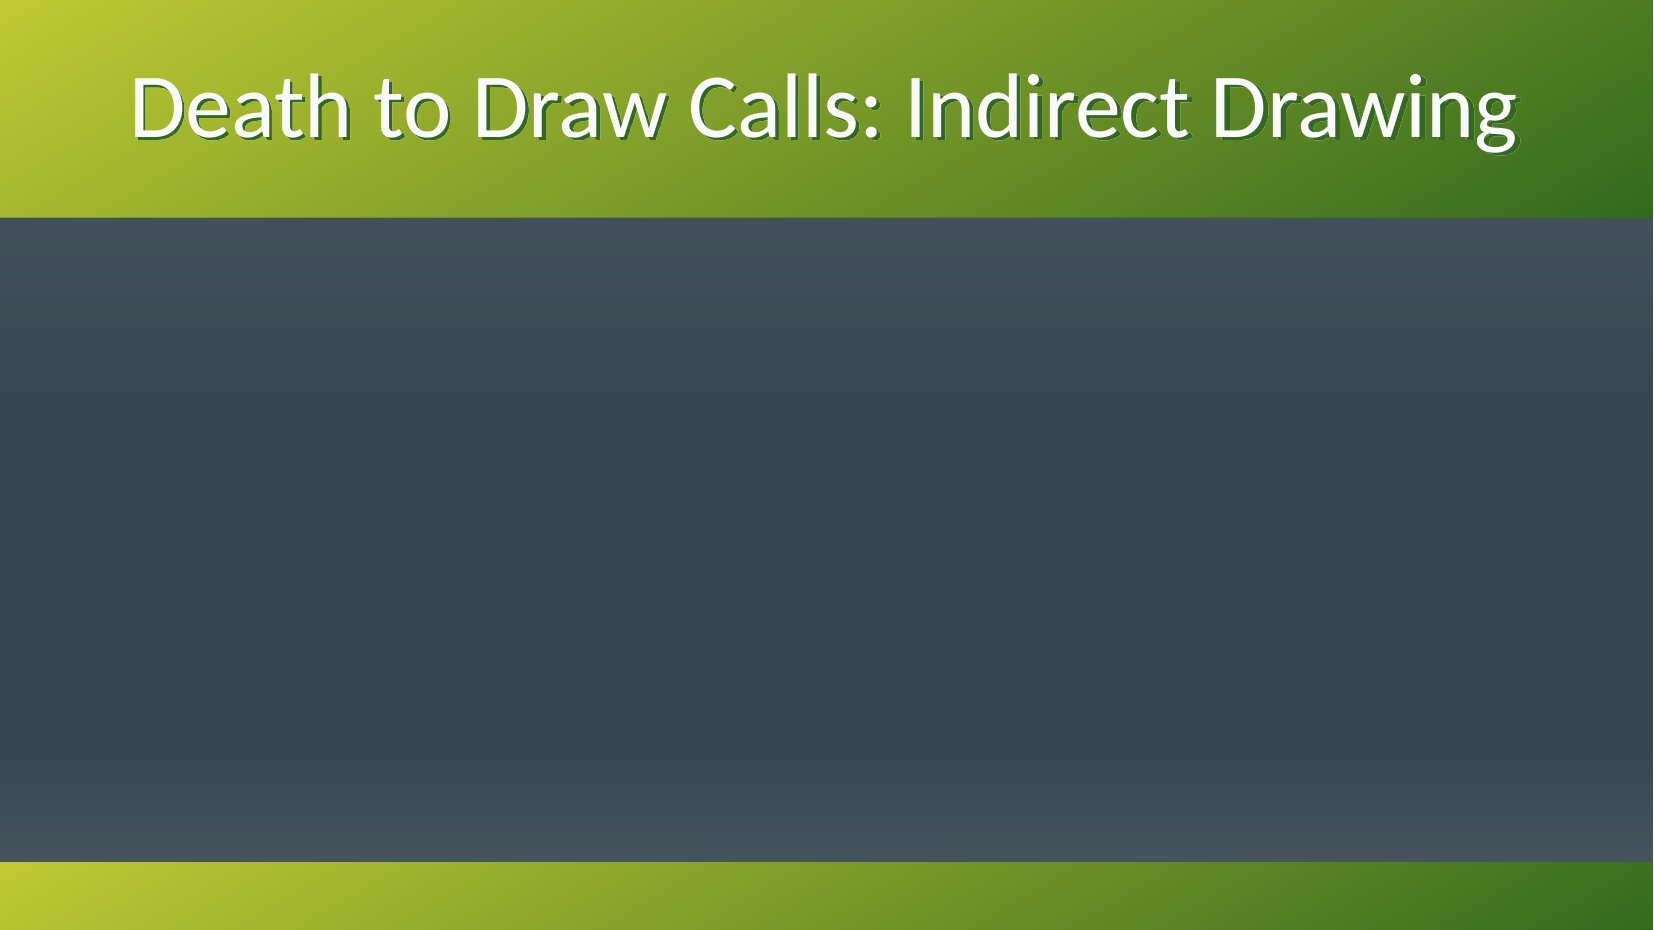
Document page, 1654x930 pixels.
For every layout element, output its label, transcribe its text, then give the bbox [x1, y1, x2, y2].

title Death to Draw Calls: Indirect Drawing [74, 37, 1575, 193]
